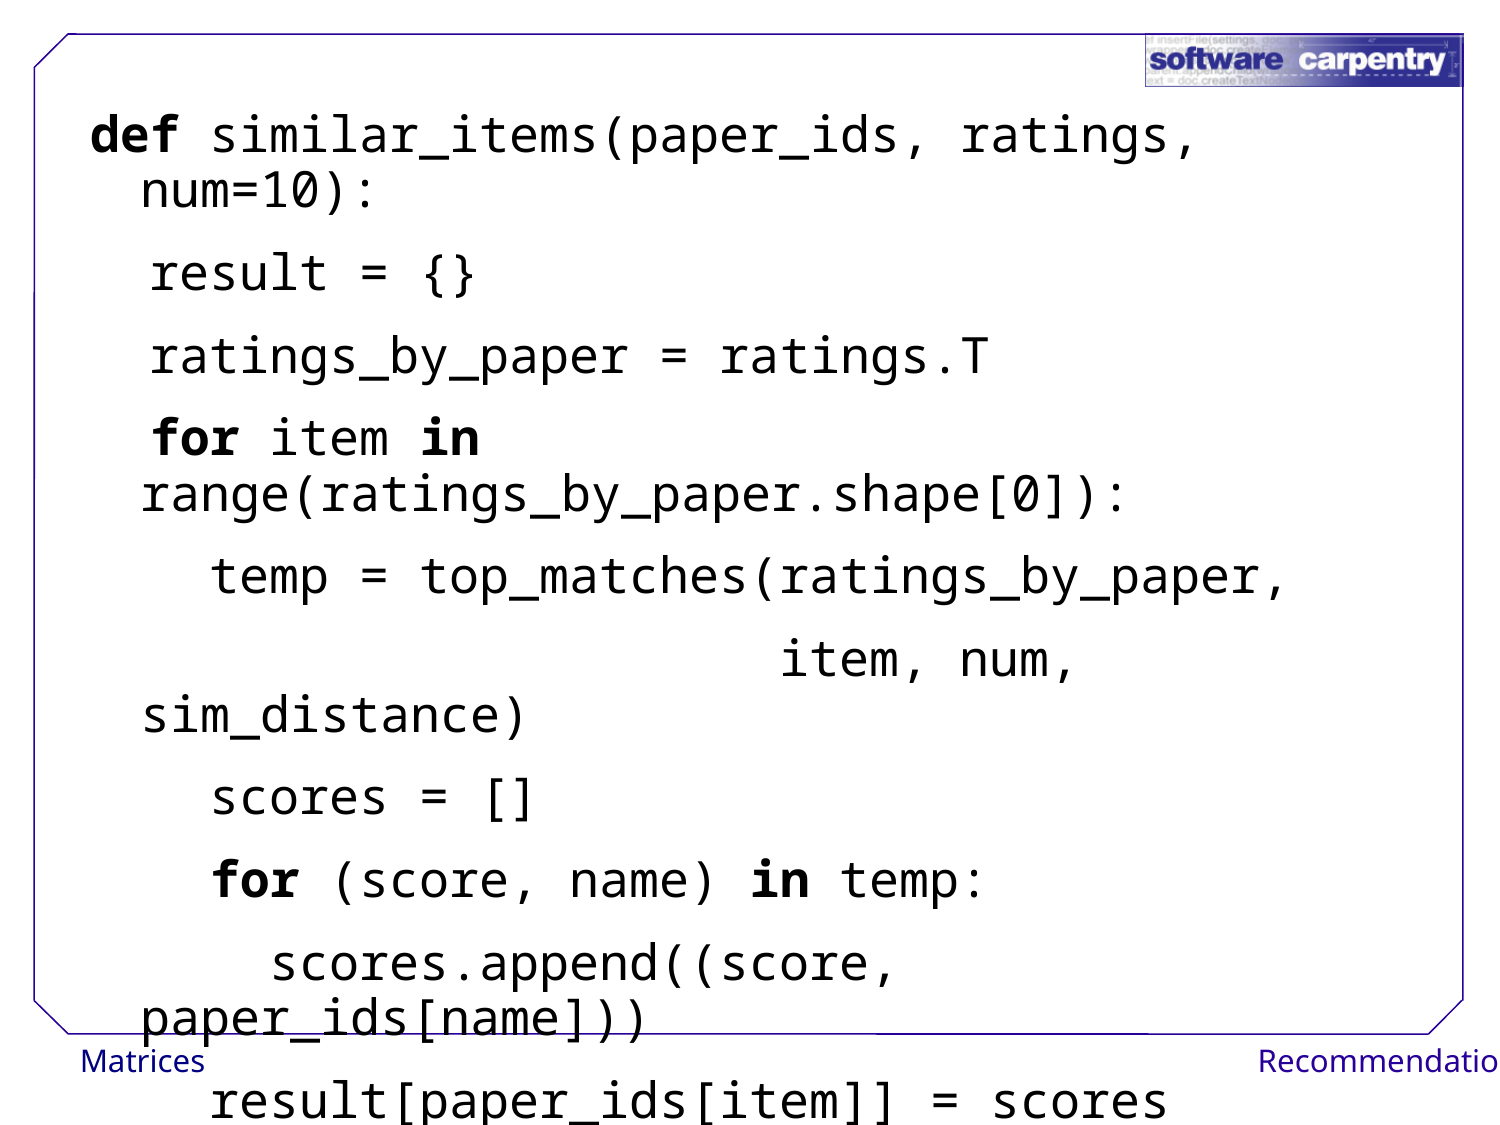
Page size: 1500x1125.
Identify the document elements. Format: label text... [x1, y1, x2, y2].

picture [1145, 33, 1464, 87]
list def similar_items(paper_ids, ratings, num=10): result = {} ratings_by_paper = ratings.T for item in range(ratings_by_paper.shape[0]): temp = top_matches(ratings_by_paper, item, num, sim_distance) scores = [] for (score, name) in temp: scores.append((score, paper_ids[name])) result[paper_ids[item]] = scores return result [75, 99, 1426, 1001]
